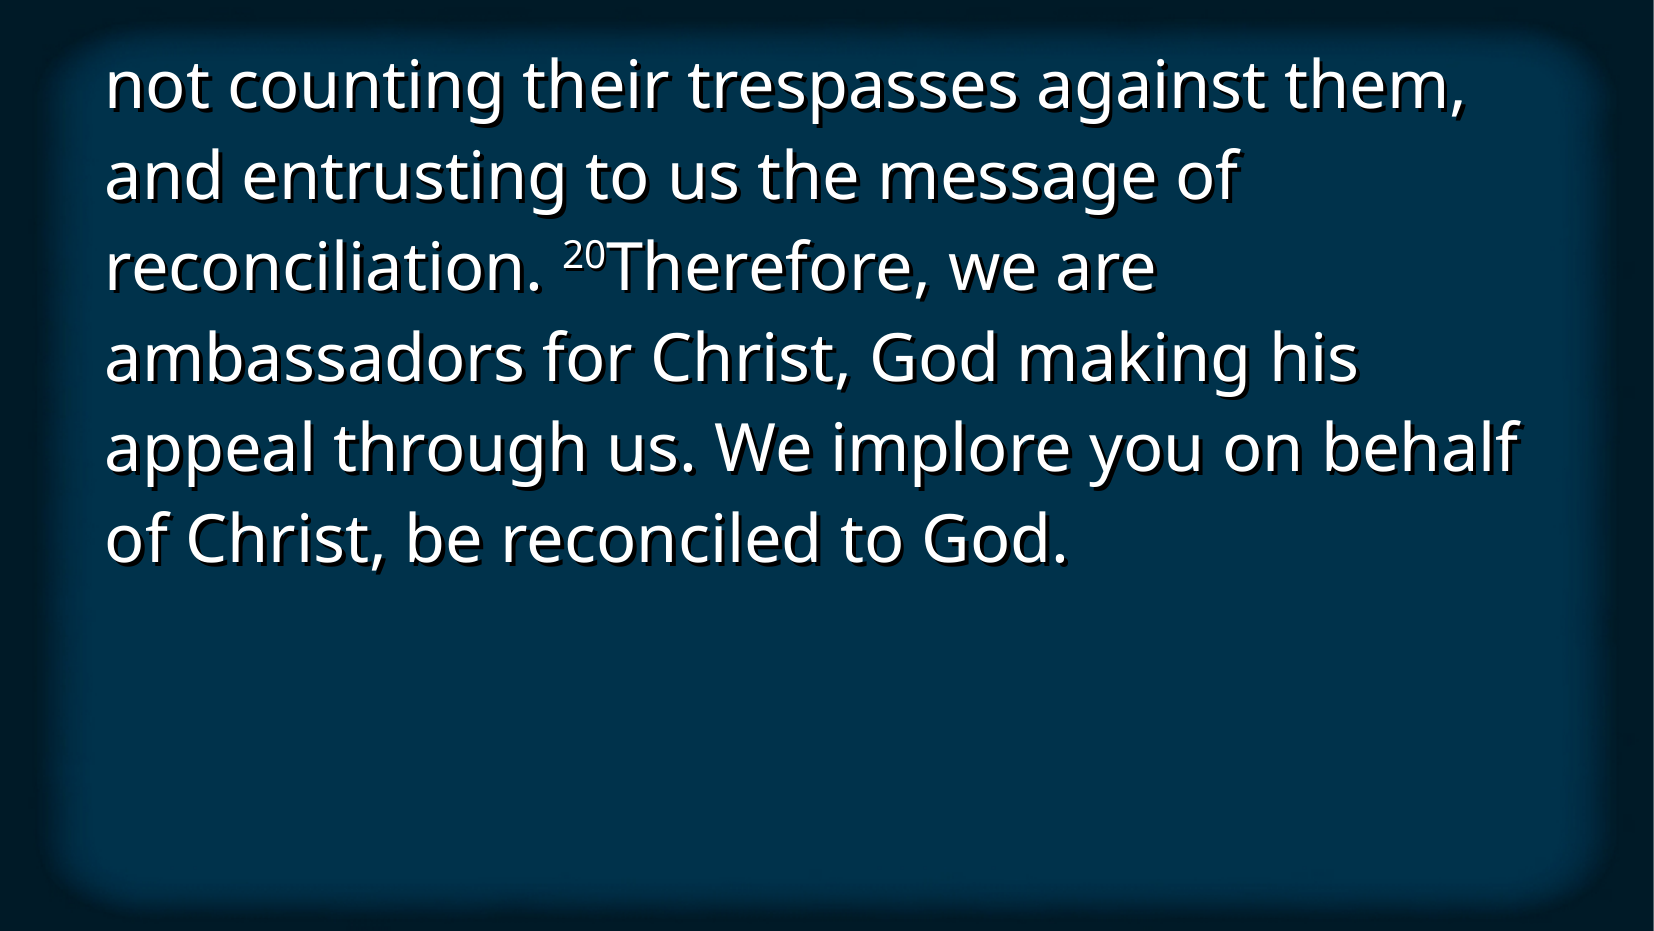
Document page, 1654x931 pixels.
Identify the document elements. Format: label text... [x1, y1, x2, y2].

picture [0, 0, 1654, 931]
text_box not counting their trespasses against them, and entrusting to us the message of reconciliation. 20Therefore, we are ambassadors for Christ, God making his appeal through us. We implore you on behalf of Christ, be reconciled to God. [90, 30, 1576, 489]
